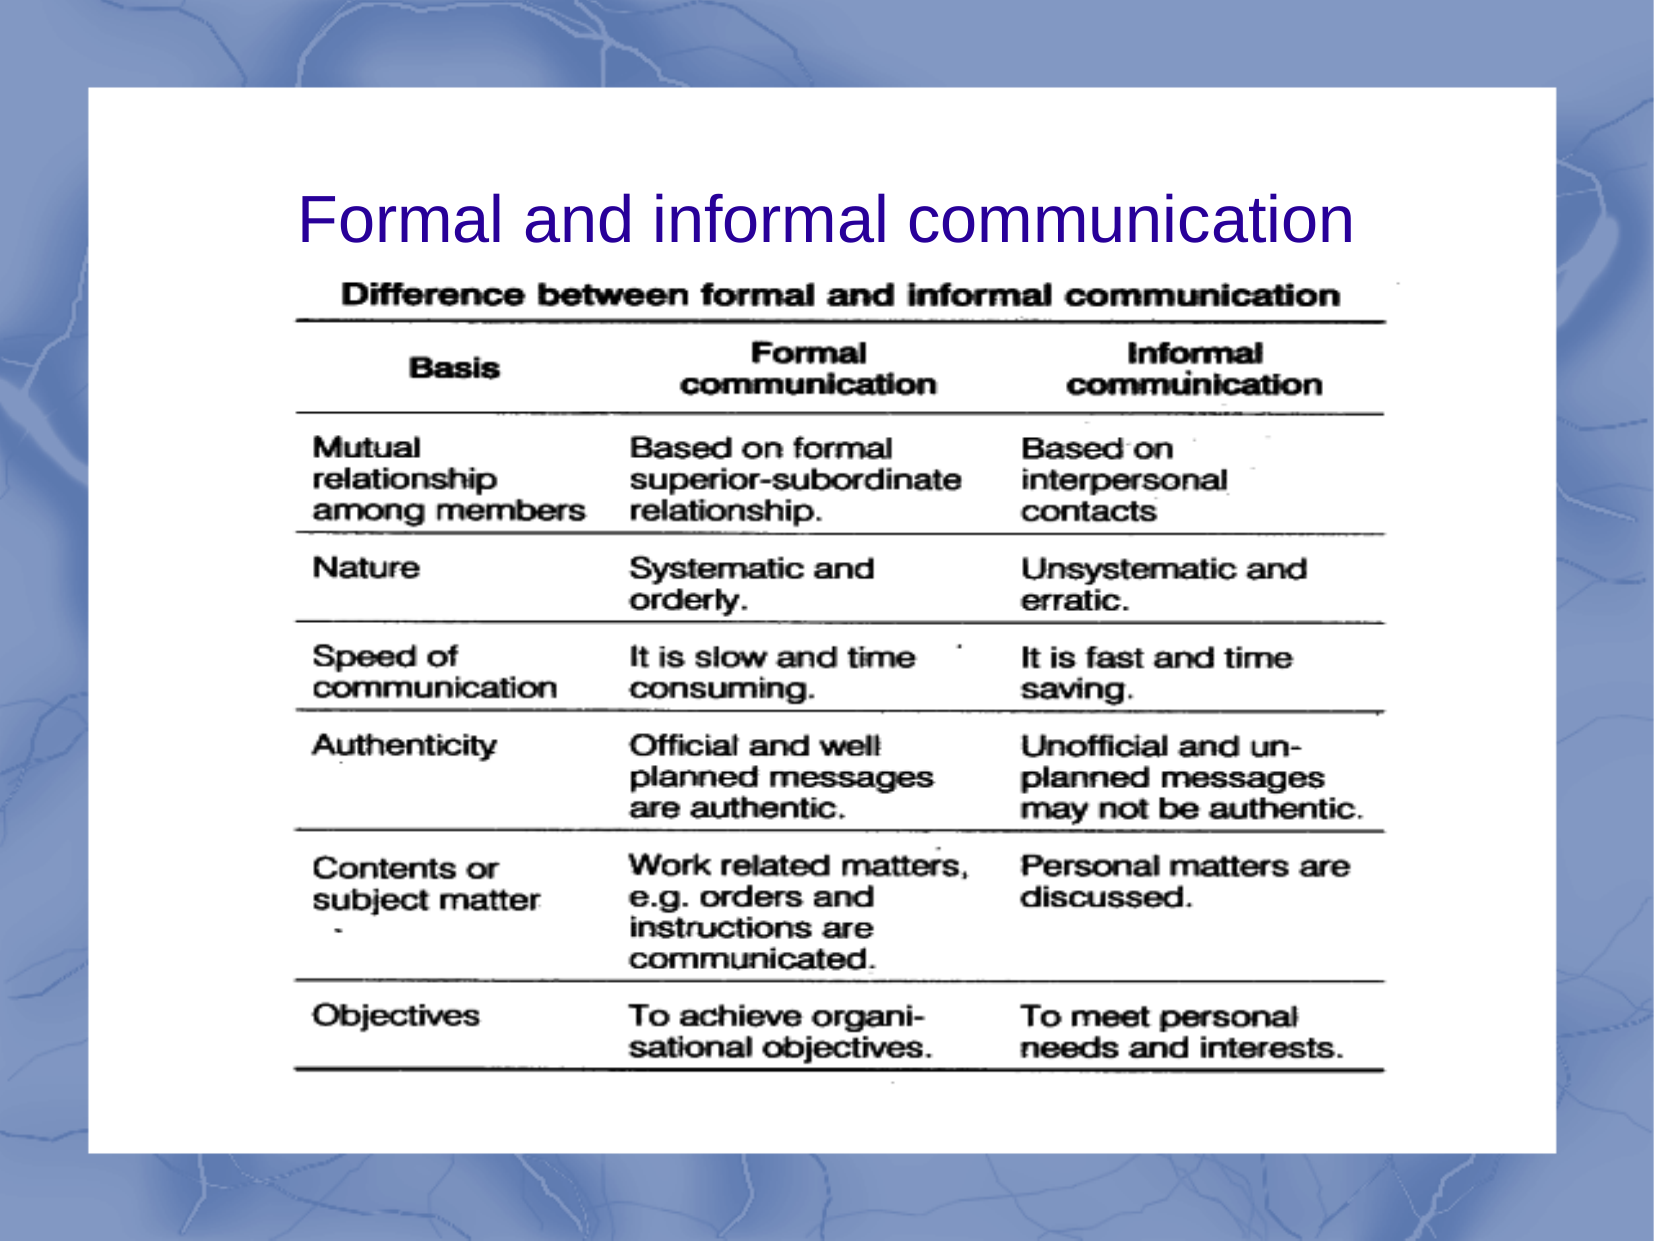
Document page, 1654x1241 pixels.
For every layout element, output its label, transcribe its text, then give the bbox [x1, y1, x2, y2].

picture [0, 0, 1654, 1241]
title Formal and informal communication [118, 90, 1536, 298]
